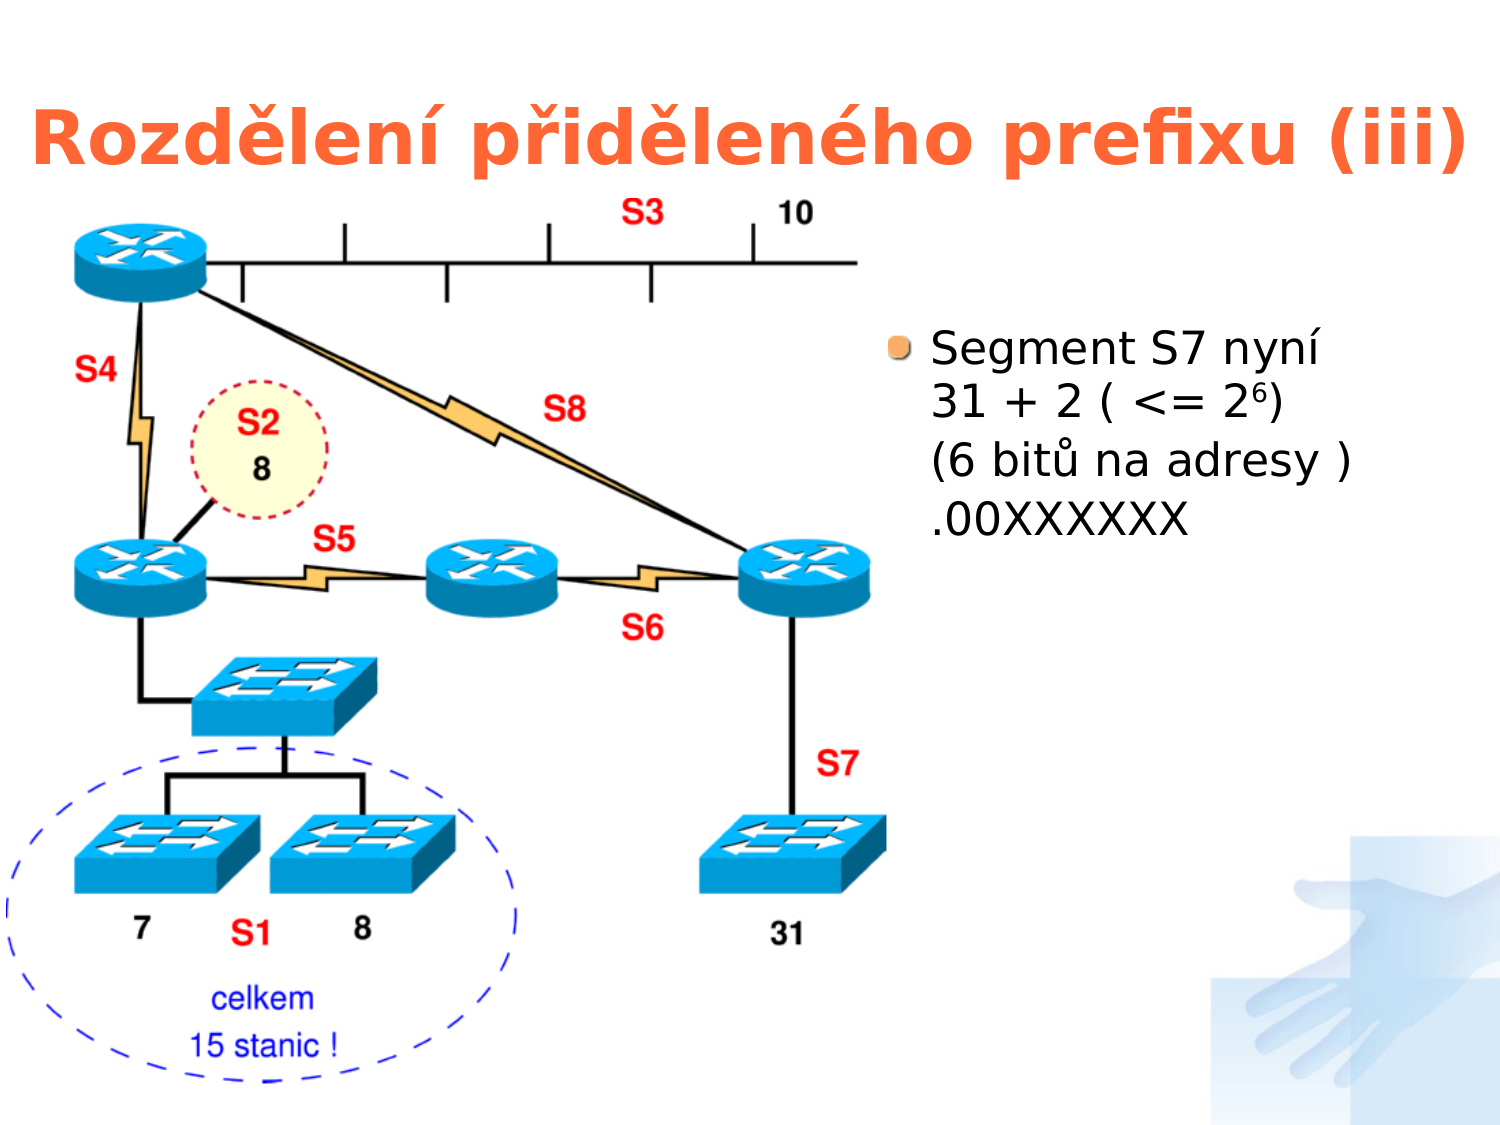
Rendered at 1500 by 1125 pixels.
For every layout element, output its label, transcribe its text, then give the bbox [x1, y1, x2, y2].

title Rozdělení přiděleného prefixu (iii) [29, 21, 1477, 257]
picture [0, 0, 1500, 1125]
list Segment S7 nyní 31 + 2 ( <= 26) (6 bitů na adresy ) .00XXXXXX [885, 262, 1477, 1093]
